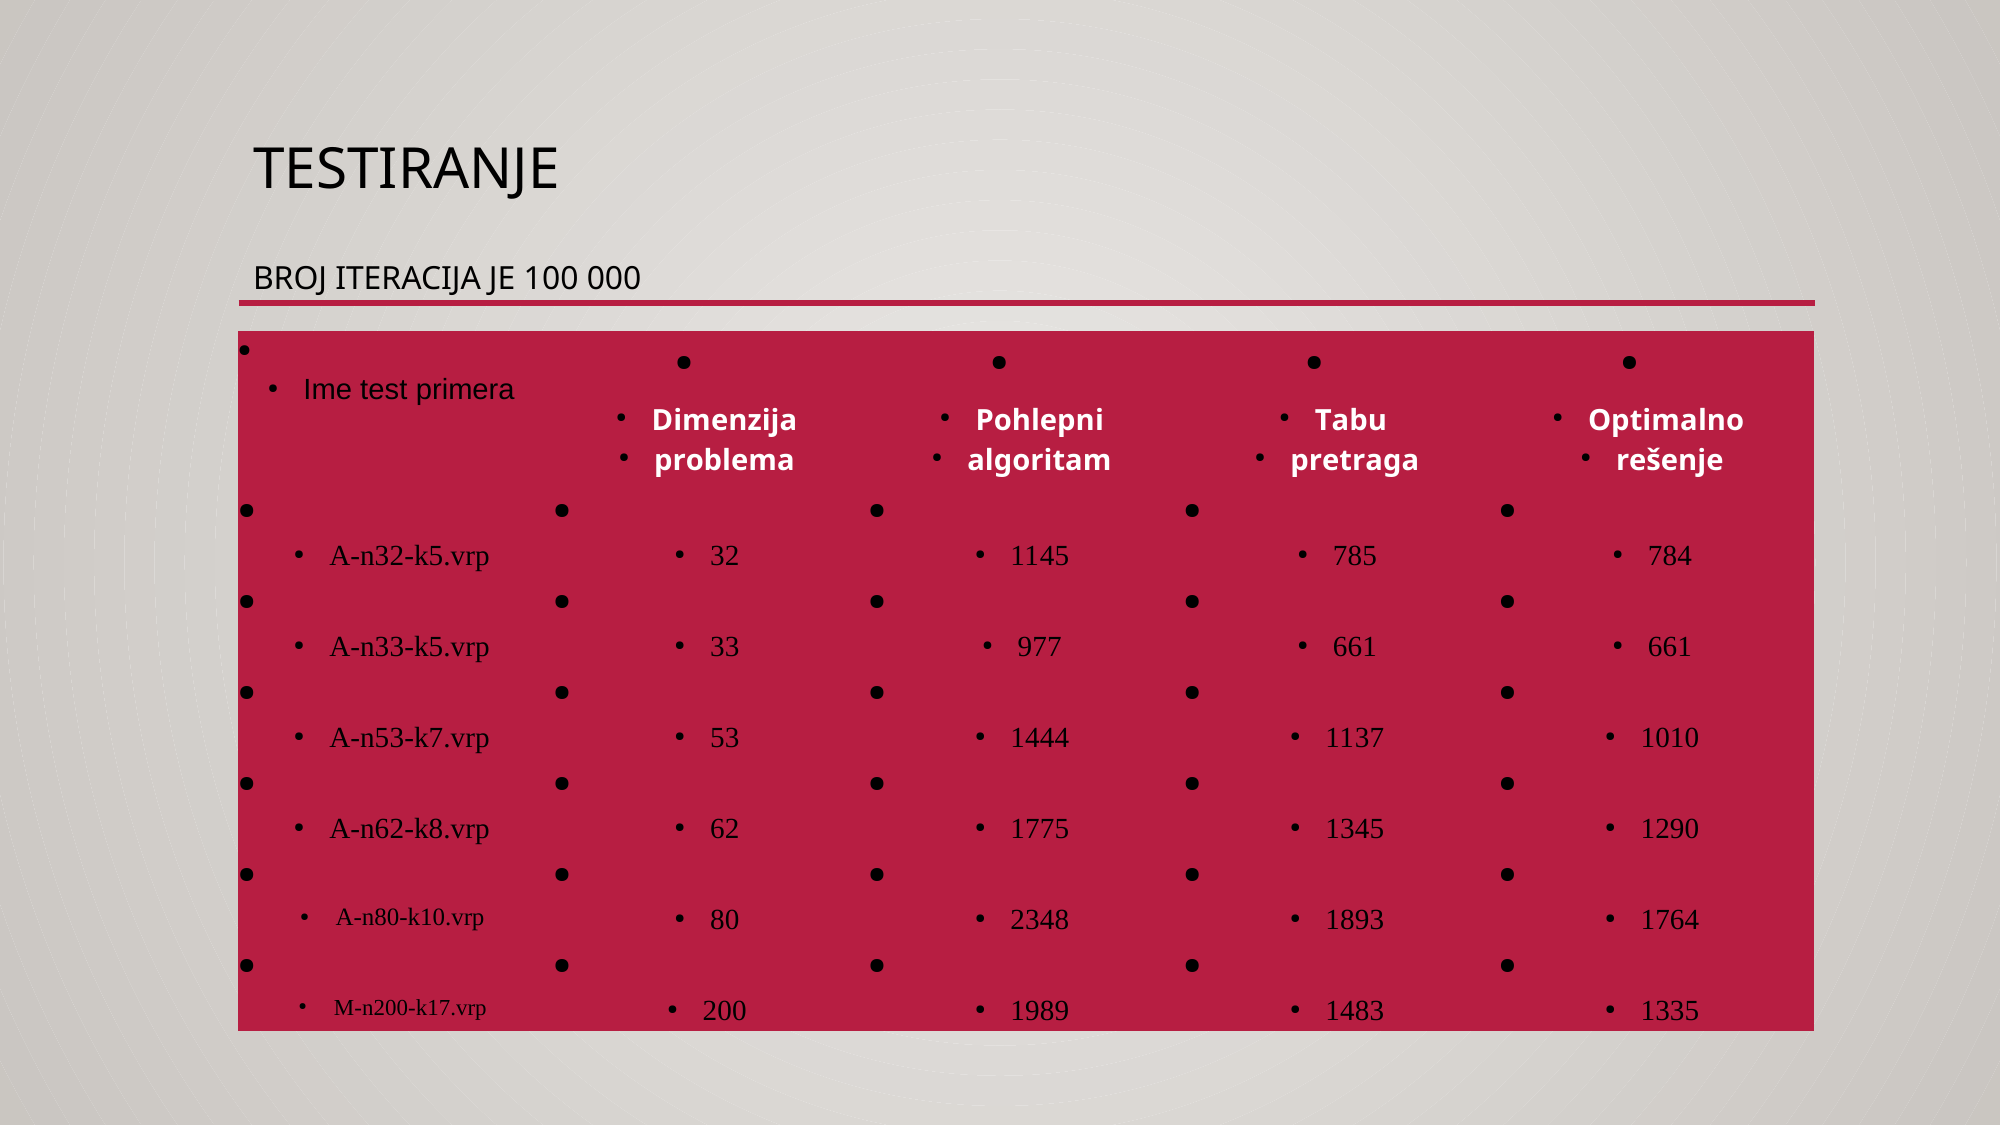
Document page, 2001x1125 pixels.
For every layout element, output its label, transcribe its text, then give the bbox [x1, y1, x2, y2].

table_cell A-n53-k7.vrp [238, 666, 553, 757]
table_cell 1764 [1498, 848, 1814, 939]
table_cell 1483 [1183, 939, 1498, 1031]
table_cell 32 [553, 484, 868, 575]
title Testiranje broj iteracija je 100 000 [238, 131, 1814, 305]
table_cell 53 [553, 666, 868, 757]
table_cell 1290 [1498, 757, 1814, 848]
table_cell 1137 [1183, 666, 1498, 757]
table_cell 977 [868, 575, 1183, 666]
table_cell 1893 [1183, 848, 1498, 939]
table_cell 33 [553, 575, 868, 666]
table_cell 1444 [868, 666, 1183, 757]
table_cell M-n200-k17.vrp [238, 939, 553, 1031]
table_cell 1345 [1183, 757, 1498, 848]
table_cell A-n33-k5.vrp [238, 575, 553, 666]
table_cell 784 [1498, 484, 1814, 575]
table_cell 80 [553, 848, 868, 939]
table_cell 2348 [868, 848, 1183, 939]
table_cell 62 [553, 757, 868, 848]
table_header Optimalno rešenje [1498, 331, 1814, 484]
table_cell 200 [553, 939, 868, 1031]
table_cell A-n62-k8.vrp [238, 757, 553, 848]
table_header Ime test primera [238, 331, 553, 484]
table_cell 661 [1183, 575, 1498, 666]
table_header Pohlepni algoritam [868, 331, 1183, 484]
table_cell 1989 [868, 939, 1183, 1031]
table_cell 1775 [868, 757, 1183, 848]
table_cell 1145 [868, 484, 1183, 575]
table_cell A-n32-k5.vrp [238, 484, 553, 575]
table_cell 661 [1498, 575, 1814, 666]
table_header Dimenzija problema [553, 331, 868, 484]
table_cell 1335 [1498, 939, 1814, 1031]
table_cell A-n80-k10.vrp [238, 848, 553, 939]
table_cell 785 [1183, 484, 1498, 575]
table_cell 1010 [1498, 666, 1814, 757]
table_header Tabu pretraga [1183, 331, 1498, 484]
